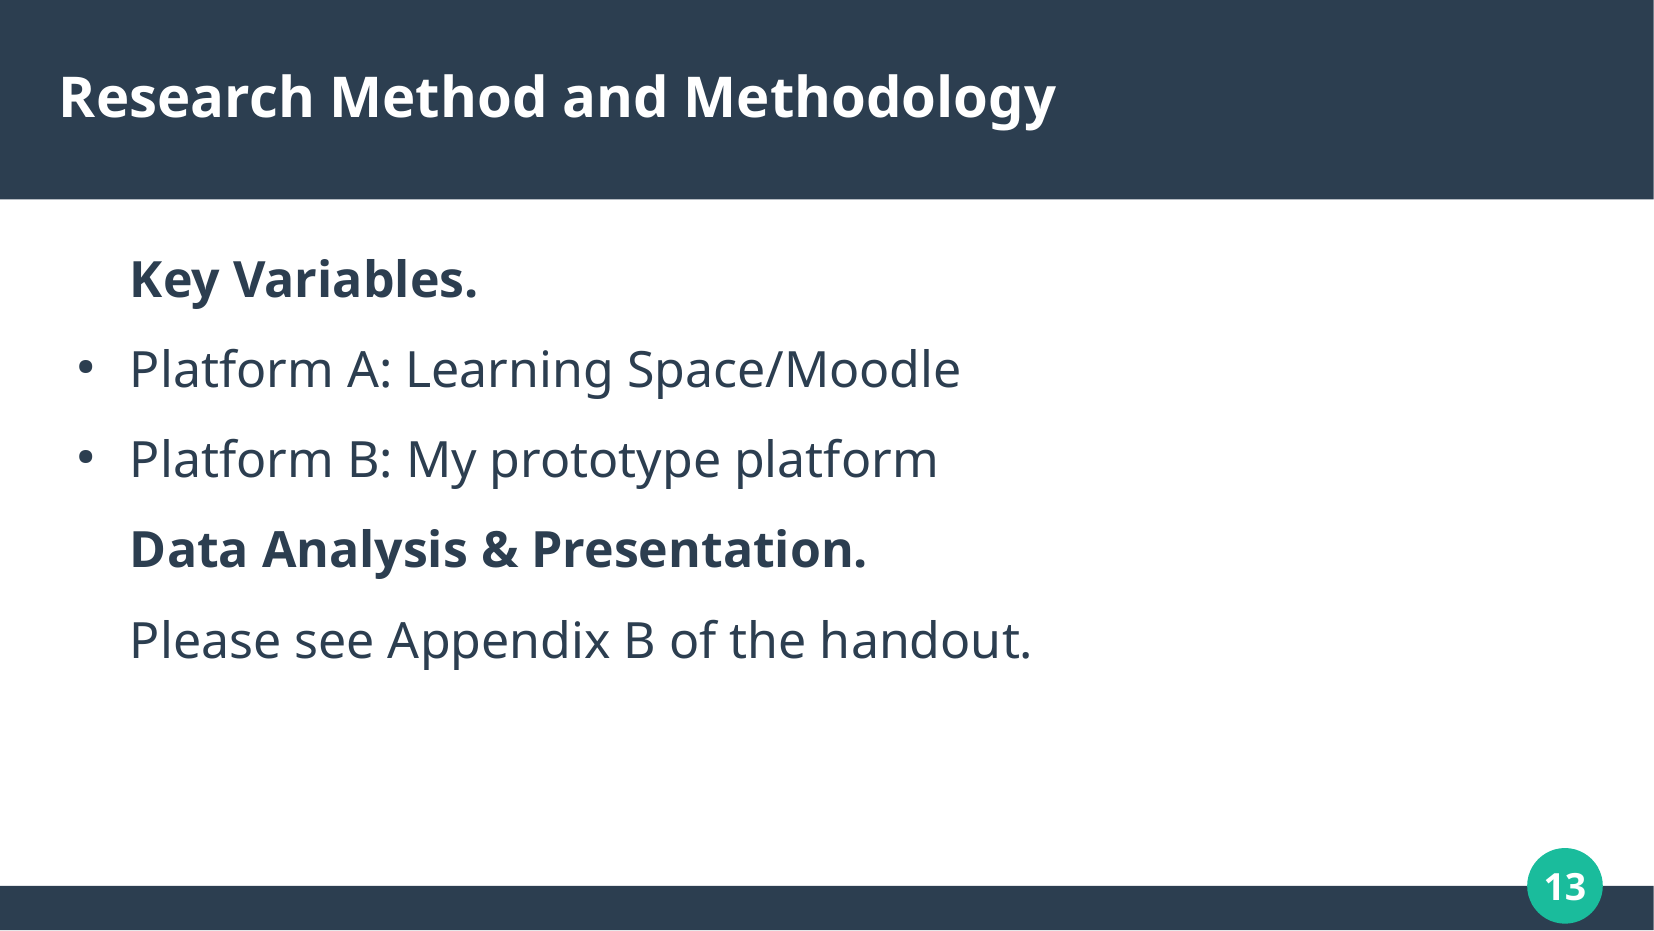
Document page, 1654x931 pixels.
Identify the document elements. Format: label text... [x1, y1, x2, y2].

title Research Method and Methodology [59, 37, 1595, 155]
list Key Variables. Platform A: Learning Space/Moodle Platform B: My prototype platform Data Analysis & Presentation. Please see Appendix B of the handout. [59, 243, 1595, 864]
